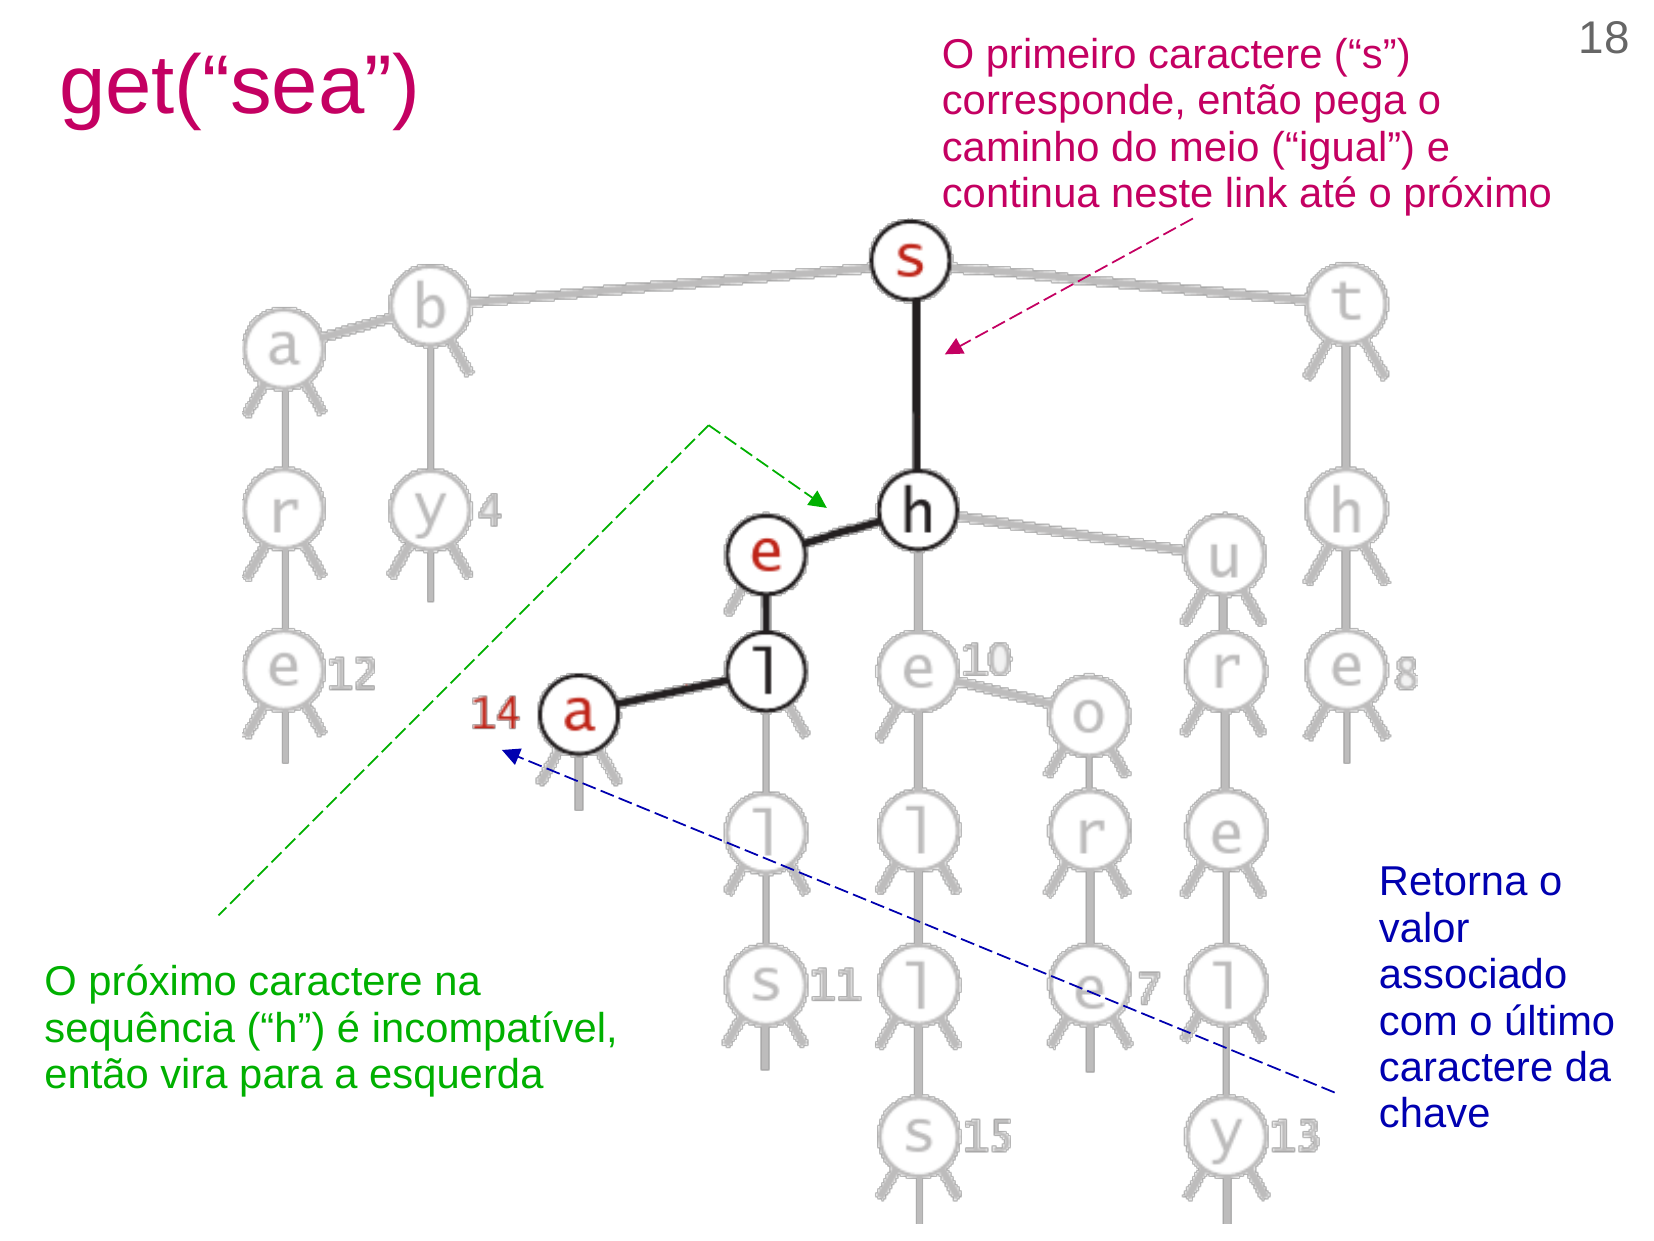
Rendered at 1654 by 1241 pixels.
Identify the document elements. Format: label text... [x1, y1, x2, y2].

title get(“sea”) [59, 29, 927, 148]
text_box O primeiro caractere (“s”) corresponde, então pega o caminho do meio (“igual”) e continua neste link até o próximo [927, 22, 1595, 271]
text_box Retorna o valor associado com o último caractere da chave [1364, 850, 1636, 1145]
text_box O próximo caractere na sequência (“h”) é incompatível, então vira para a esquerda [29, 950, 662, 1241]
picture [242, 218, 1418, 1224]
